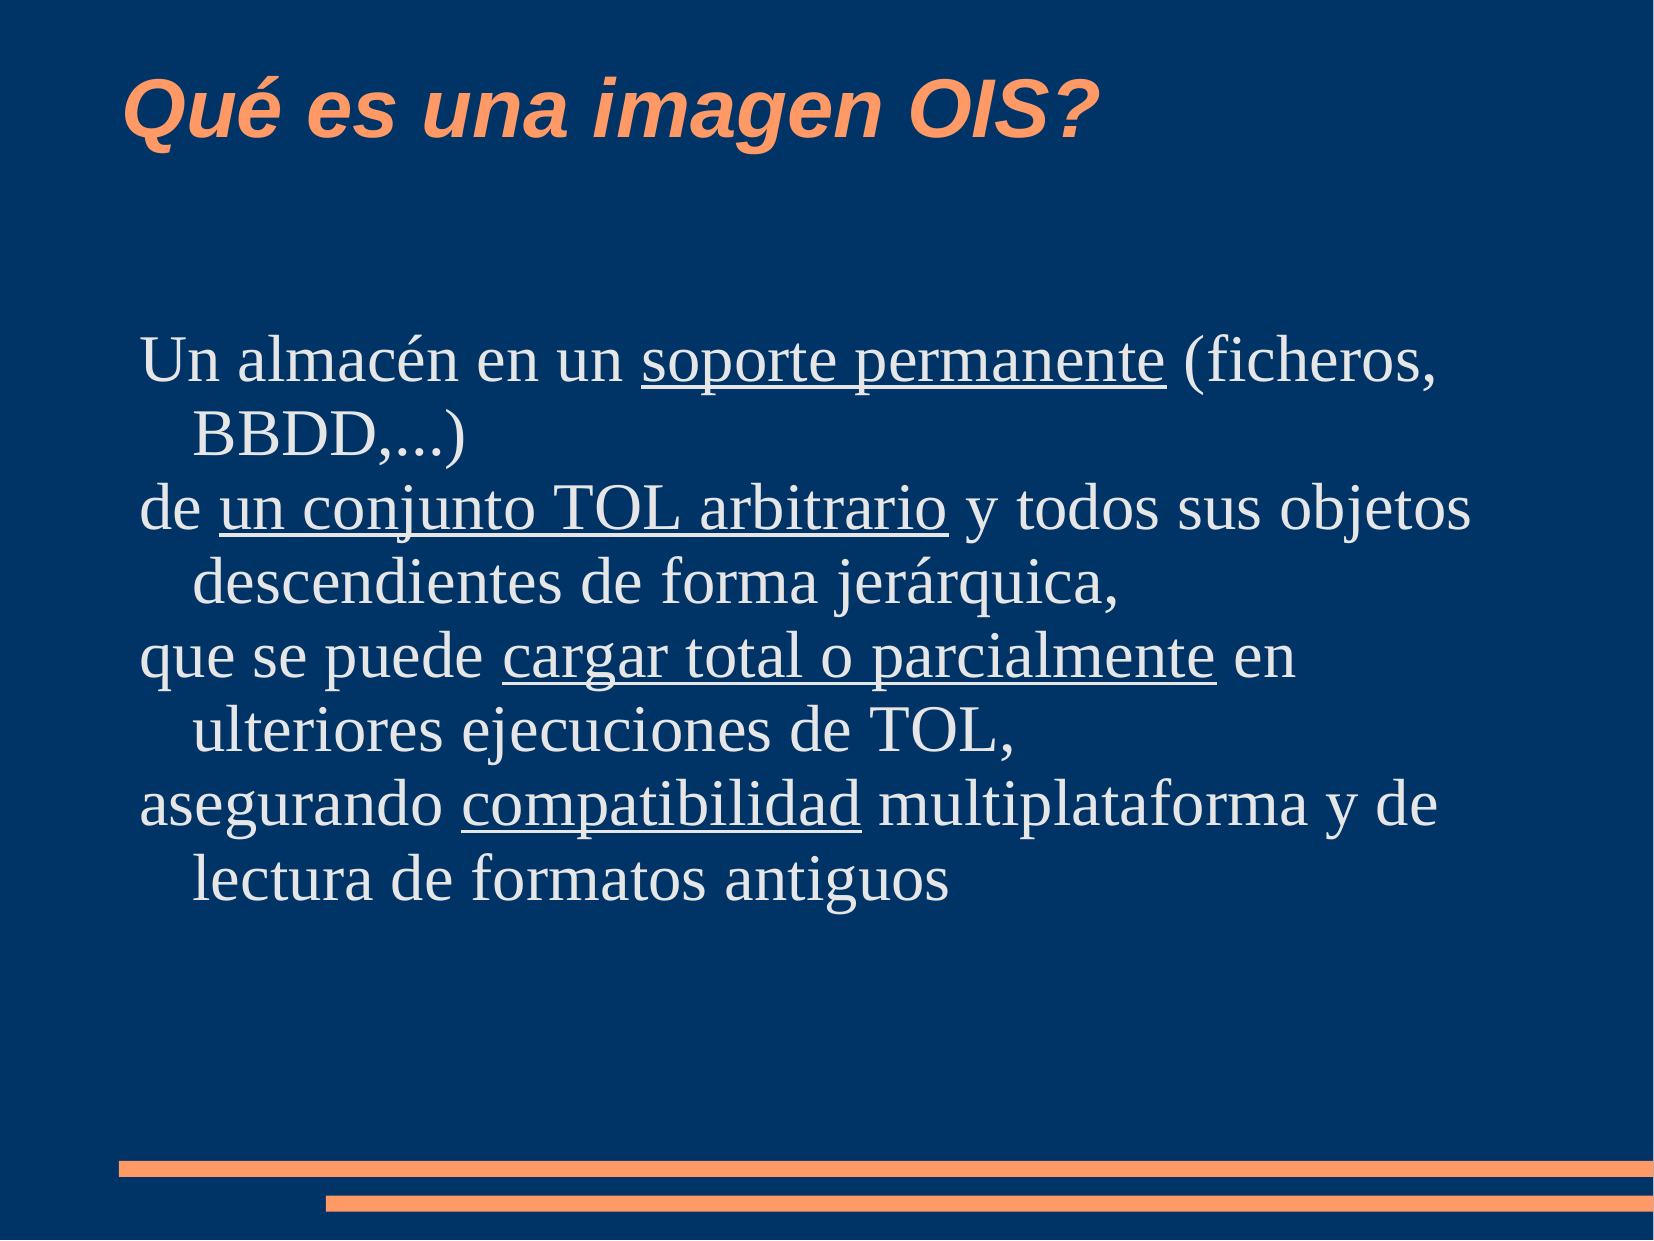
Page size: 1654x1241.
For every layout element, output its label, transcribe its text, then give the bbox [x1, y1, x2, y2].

title Qué es una imagen OIS? [121, 4, 1534, 213]
list Un almacén en un soporte permanente (ficheros, BBDD,...) de un conjunto TOL arbitrario y todos sus objetos descendientes de forma jerárquica, que se puede cargar total o parcialmente en ulteriores ejecuciones de TOL, asegurando compatibilidad multiplataforma y de lectura de formatos antiguos [121, 322, 1561, 1133]
